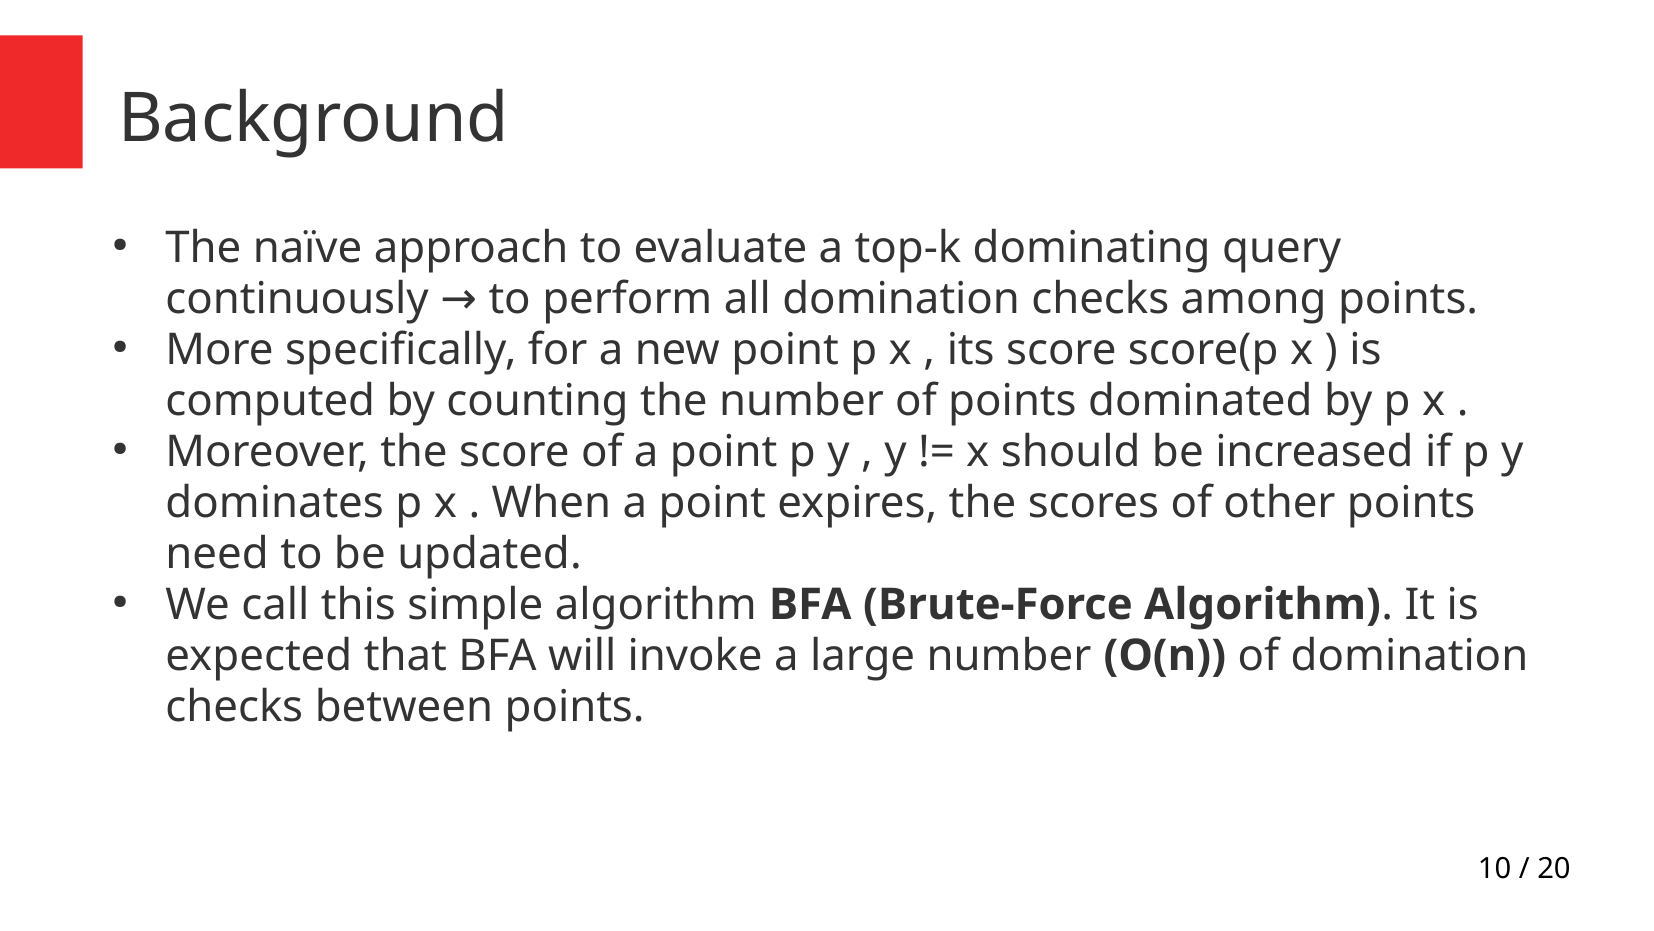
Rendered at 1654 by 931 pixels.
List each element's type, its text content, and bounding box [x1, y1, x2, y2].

title Background [118, 37, 1571, 193]
list The naı̈ve approach to evaluate a top-k dominating query continuously → to perform all domination checks among points. More specifically, for a new point p x , its score score(p x ) is computed by counting the number of points dominated by p x . Moreover, the score of a point p y , y != x should be increased if p y dominates p x . When a point expires, the scores of other points need to be updated. We call this simple algorithm BFA (Brute-Force Algorithm). It is expected that BFA will invoke a large number (O(n)) of domination checks between points. [94, 224, 1571, 473]
